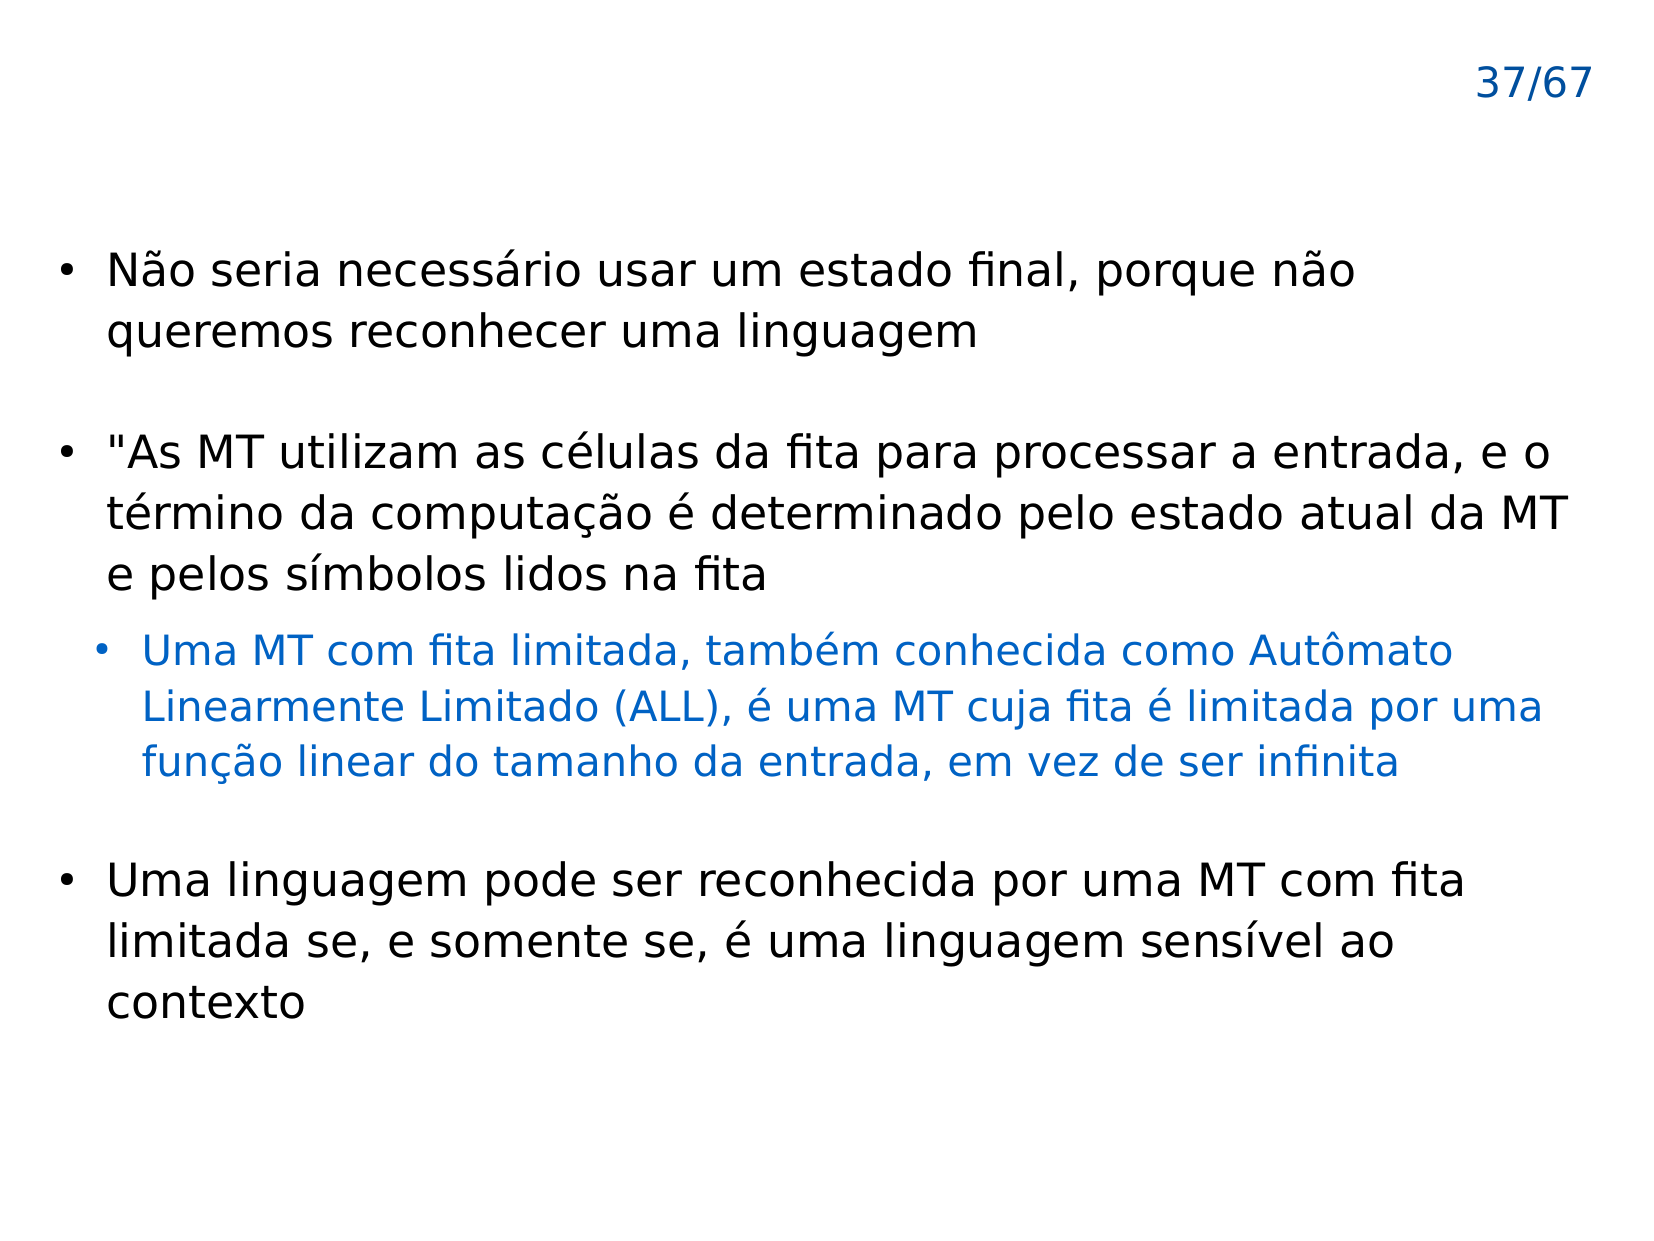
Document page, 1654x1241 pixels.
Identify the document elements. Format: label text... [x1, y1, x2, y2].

list Não seria necessário usar um estado final, porque não queremos reconhecer uma linguagem "As MT utilizam as células da fita para processar a entrada, e o término da computação é determinado pelo estado atual da MT e pelos símbolos lidos na fita Uma MT com fita limitada, também conhecida como Autômato Linearmente Limitado (ALL), é uma MT cuja fita é limitada por uma função linear do tamanho da entrada, em vez de ser infinita Uma linguagem pode ser reconhecida por uma MT com fita limitada se, e somente se, é uma linguagem sensível ao contexto [59, 236, 1595, 1211]
